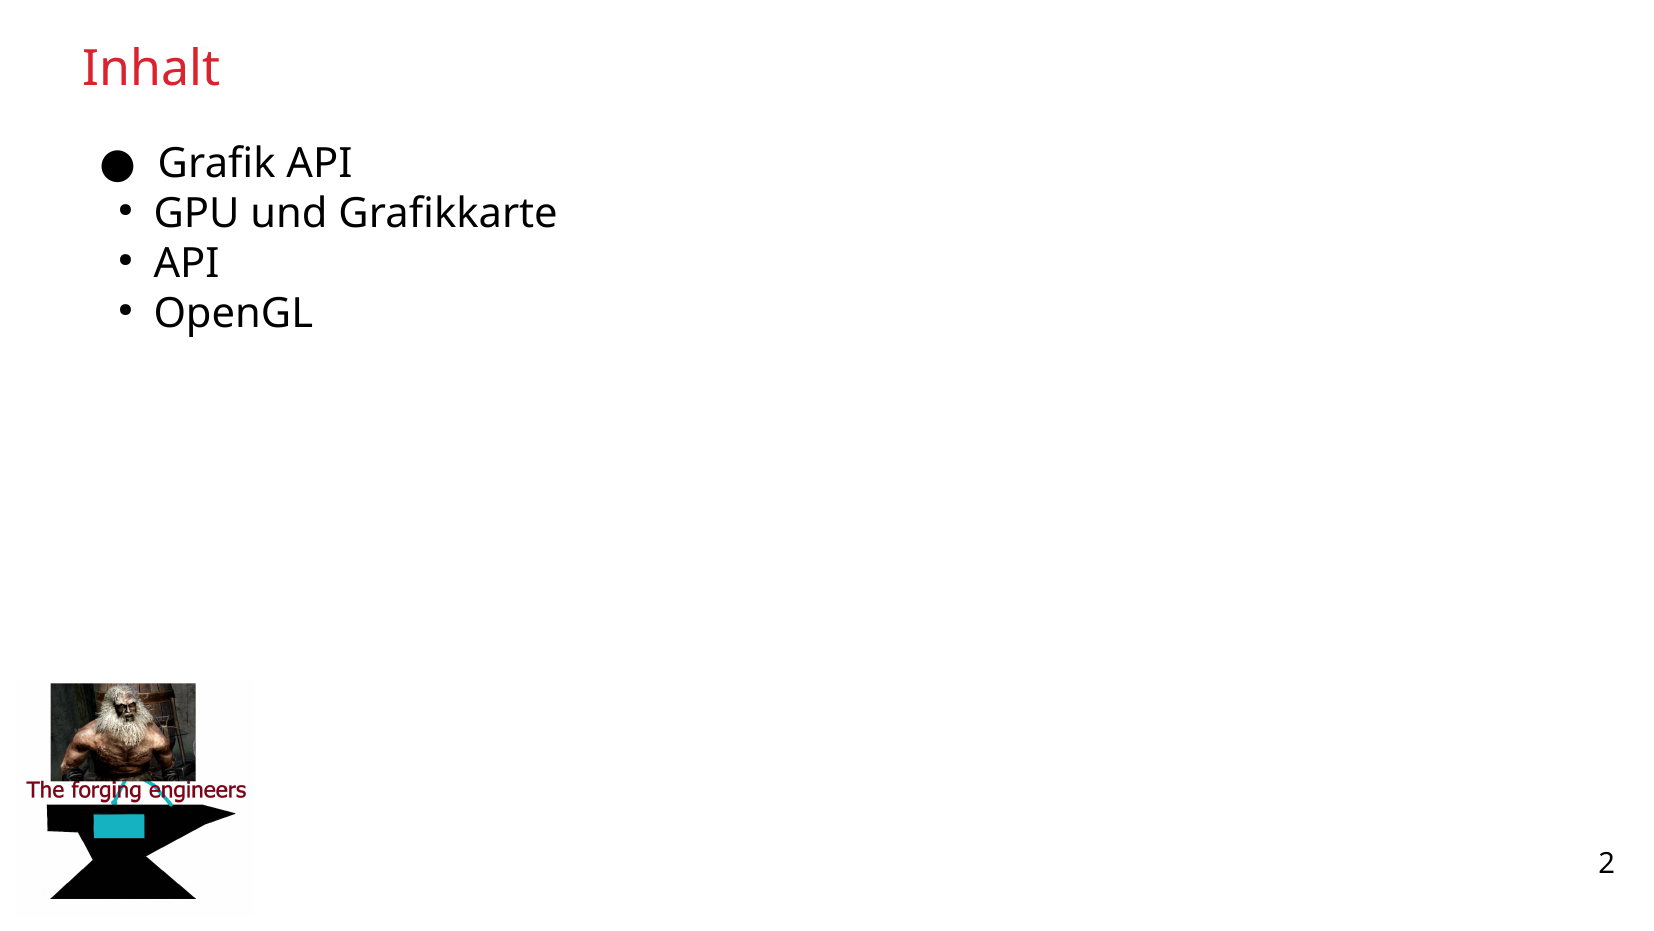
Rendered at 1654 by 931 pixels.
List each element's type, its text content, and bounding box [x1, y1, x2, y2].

picture [17, 679, 254, 916]
subtitle Grafik API GPU und Grafikkarte API OpenGL [82, 135, 804, 650]
title Inhalt [82, 37, 1571, 95]
